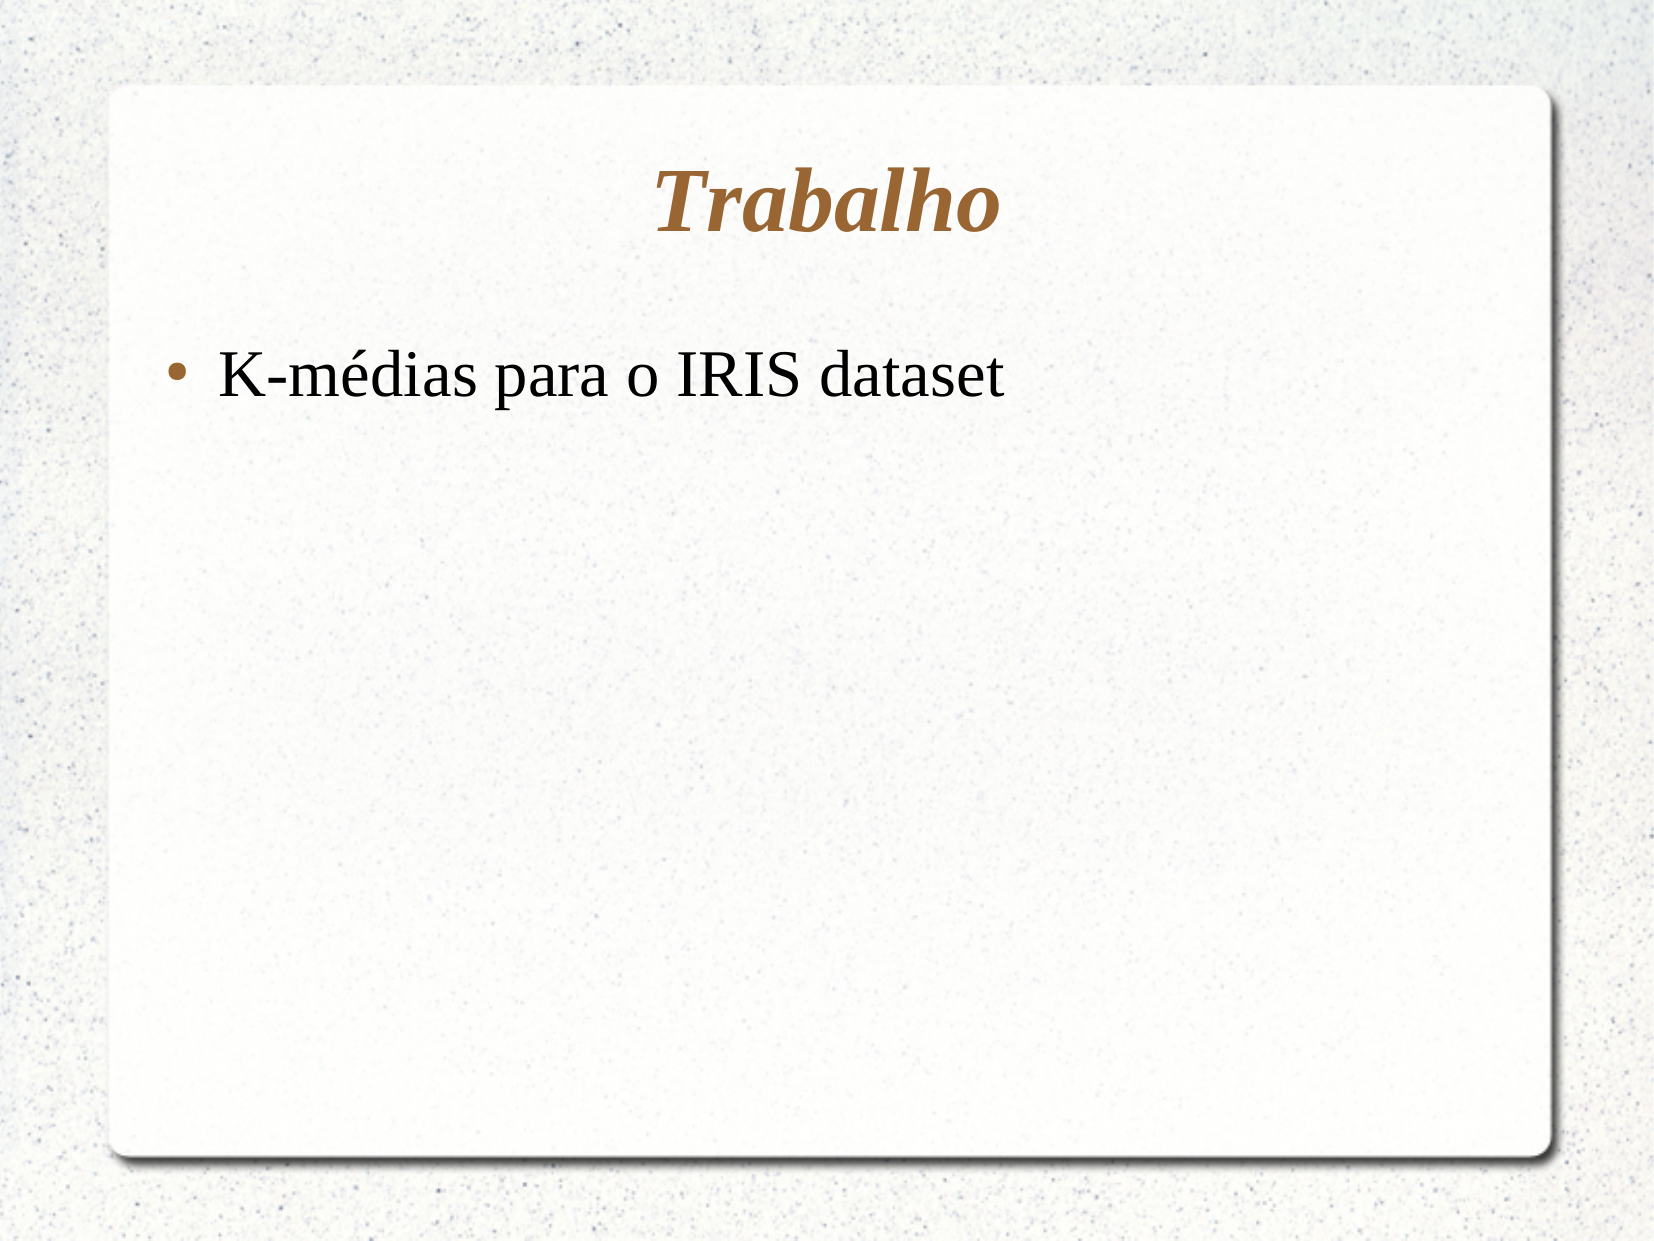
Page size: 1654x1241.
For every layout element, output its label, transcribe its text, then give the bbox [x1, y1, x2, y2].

title Trabalho [118, 96, 1536, 304]
list K-médias para o IRIS dataset [147, 336, 1506, 1241]
picture [0, 0, 1654, 1241]
